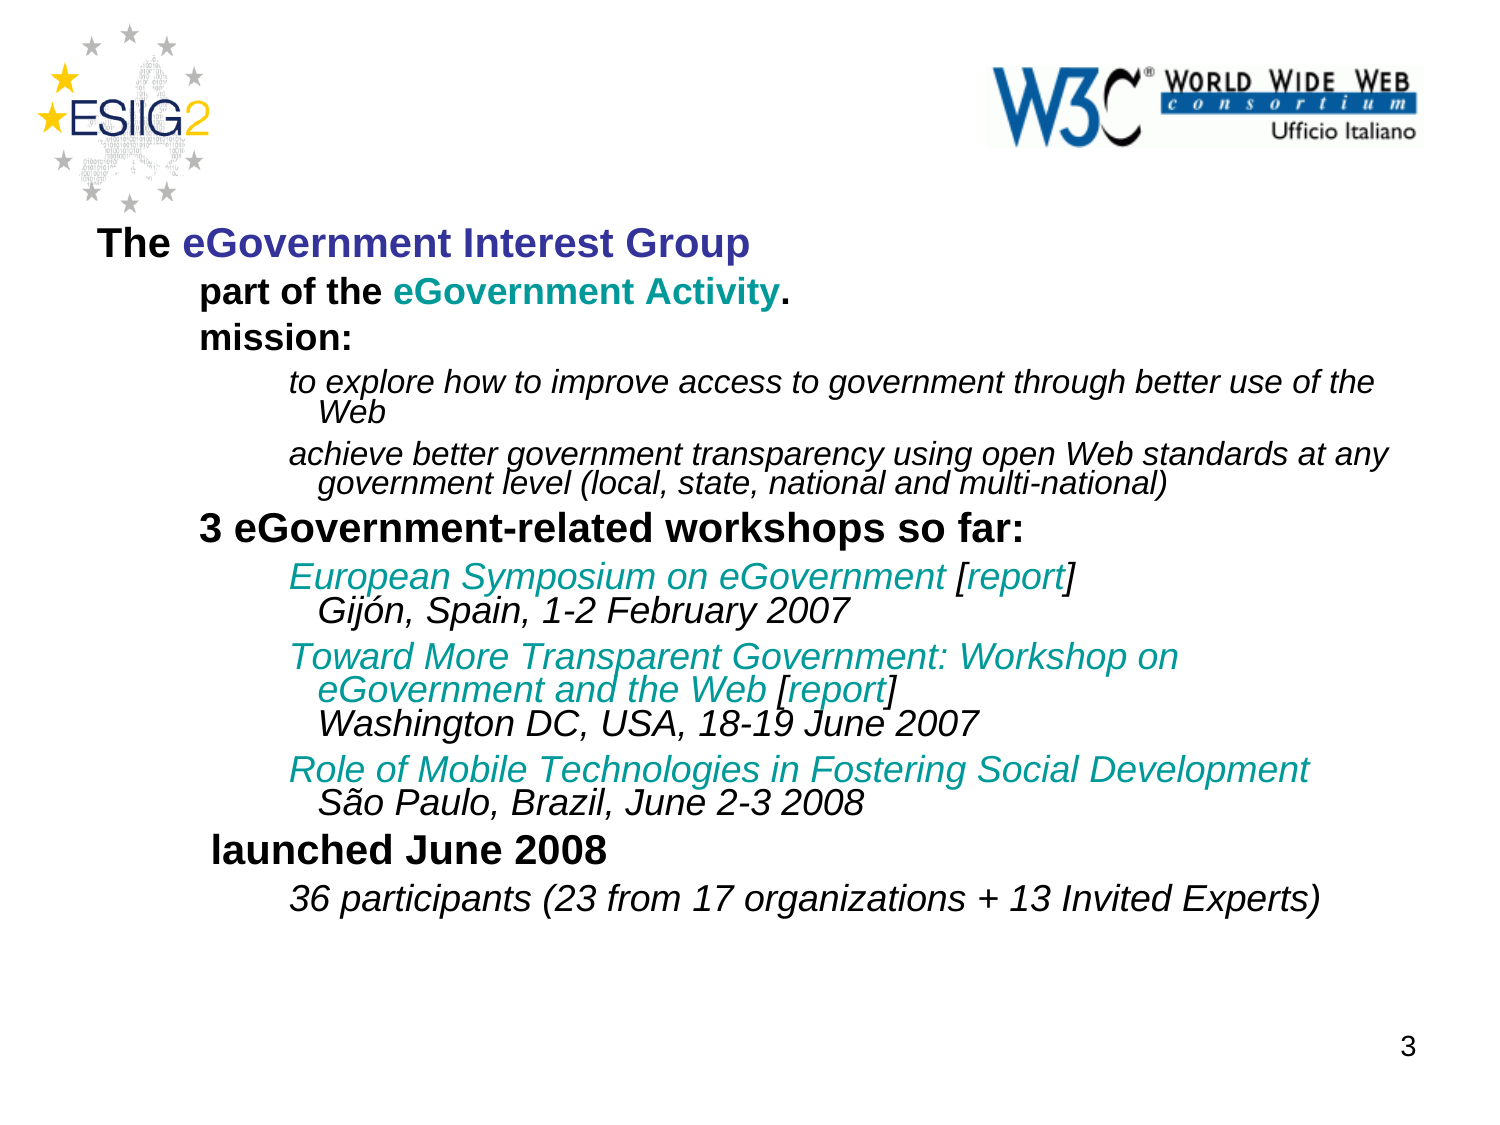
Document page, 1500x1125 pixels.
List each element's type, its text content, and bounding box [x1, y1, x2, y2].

text_box <numero> [1382, 1019, 1435, 1070]
picture [35, 23, 211, 214]
picture [986, 66, 1424, 148]
list The eGovernment Interest Group part of the eGovernment Activity. mission: to explore how to improve access to government through better use of the Web achieve better government transparency using open Web standards at any government level (local, state, national and multi-national) 3 eGovernment-related workshops so far: European Symposium on eGovernment [report] Gijón, Spain, 1-2 February 2007 Toward More Transparent Government: Workshop on eGovernment and the Web [report] Washington DC, USA, 18-19 June 2007 Role of Mobile Technologies in Fostering Social Development São Paulo, Brazil, June 2-3 2008 launched June 2008 36 participants (23 from 17 organizations + 13 Invited Experts) [88, 219, 1424, 1017]
